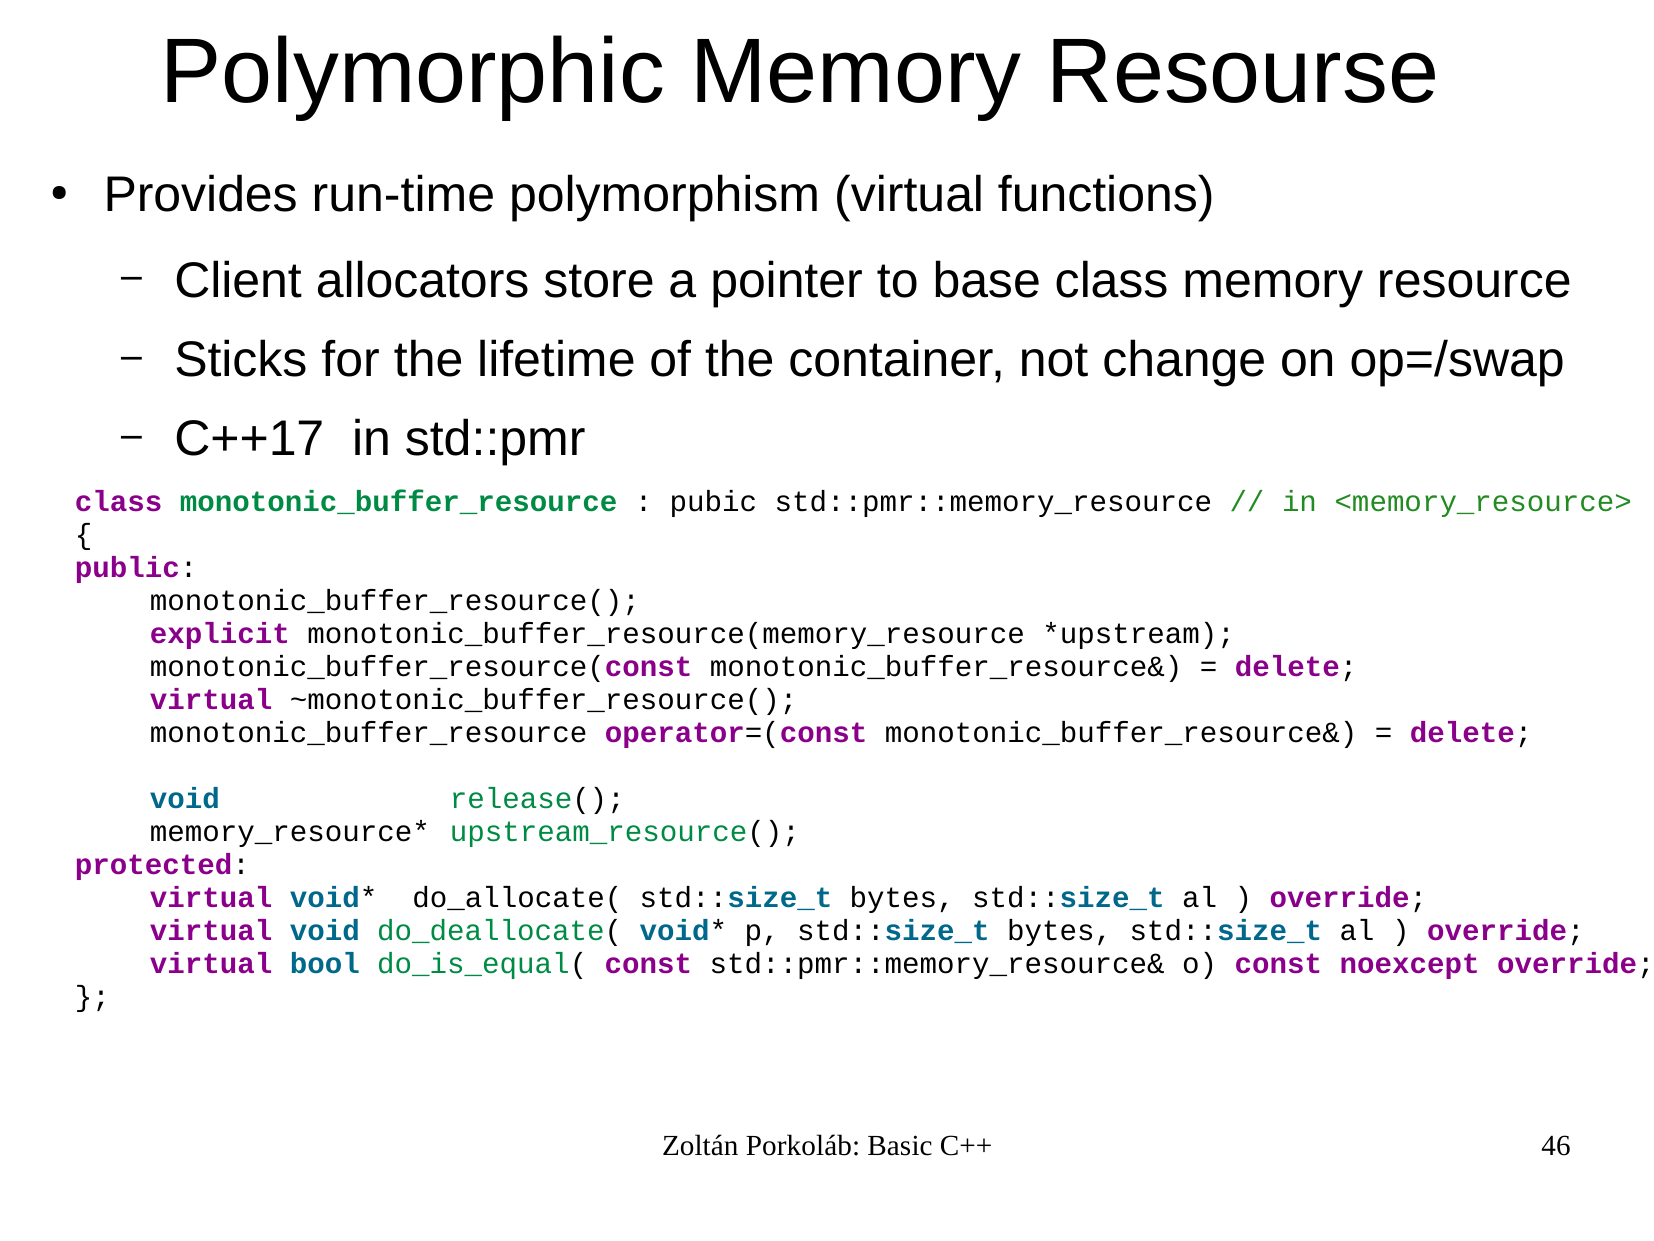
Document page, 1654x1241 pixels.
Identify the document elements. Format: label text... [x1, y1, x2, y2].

text_box class monotonic_buffer_resource : pubic std::pmr::memory_resource // in <memory_resource> { public: monotonic_buffer_resource(); explicit monotonic_buffer_resource(memory_resource *upstream); monotonic_buffer_resource(const monotonic_buffer_resource&) = delete; virtual ~monotonic_buffer_resource(); monotonic_buffer_resource operator=(const monotonic_buffer_resource&) = delete; void release(); memory_resource* upstream_resource(); protected: virtual void* do_allocate( std::size_t bytes, std::size_t al ) override; virtual void do_deallocate( void* p, std::size_t bytes, std::size_t al ) override; virtual bool do_is_equal( const std::pmr::memory_resource& o) const noexcept override; }; [60, 480, 1654, 1057]
list Provides run-time polymorphism (virtual functions) Client allocators store a pointer to base class memory resource Sticks for the lifetime of the container, not change on op=/swap C++17 in std::pmr [32, 81, 1593, 502]
title Polymorphic Memory Resourse [56, 0, 1546, 81]
